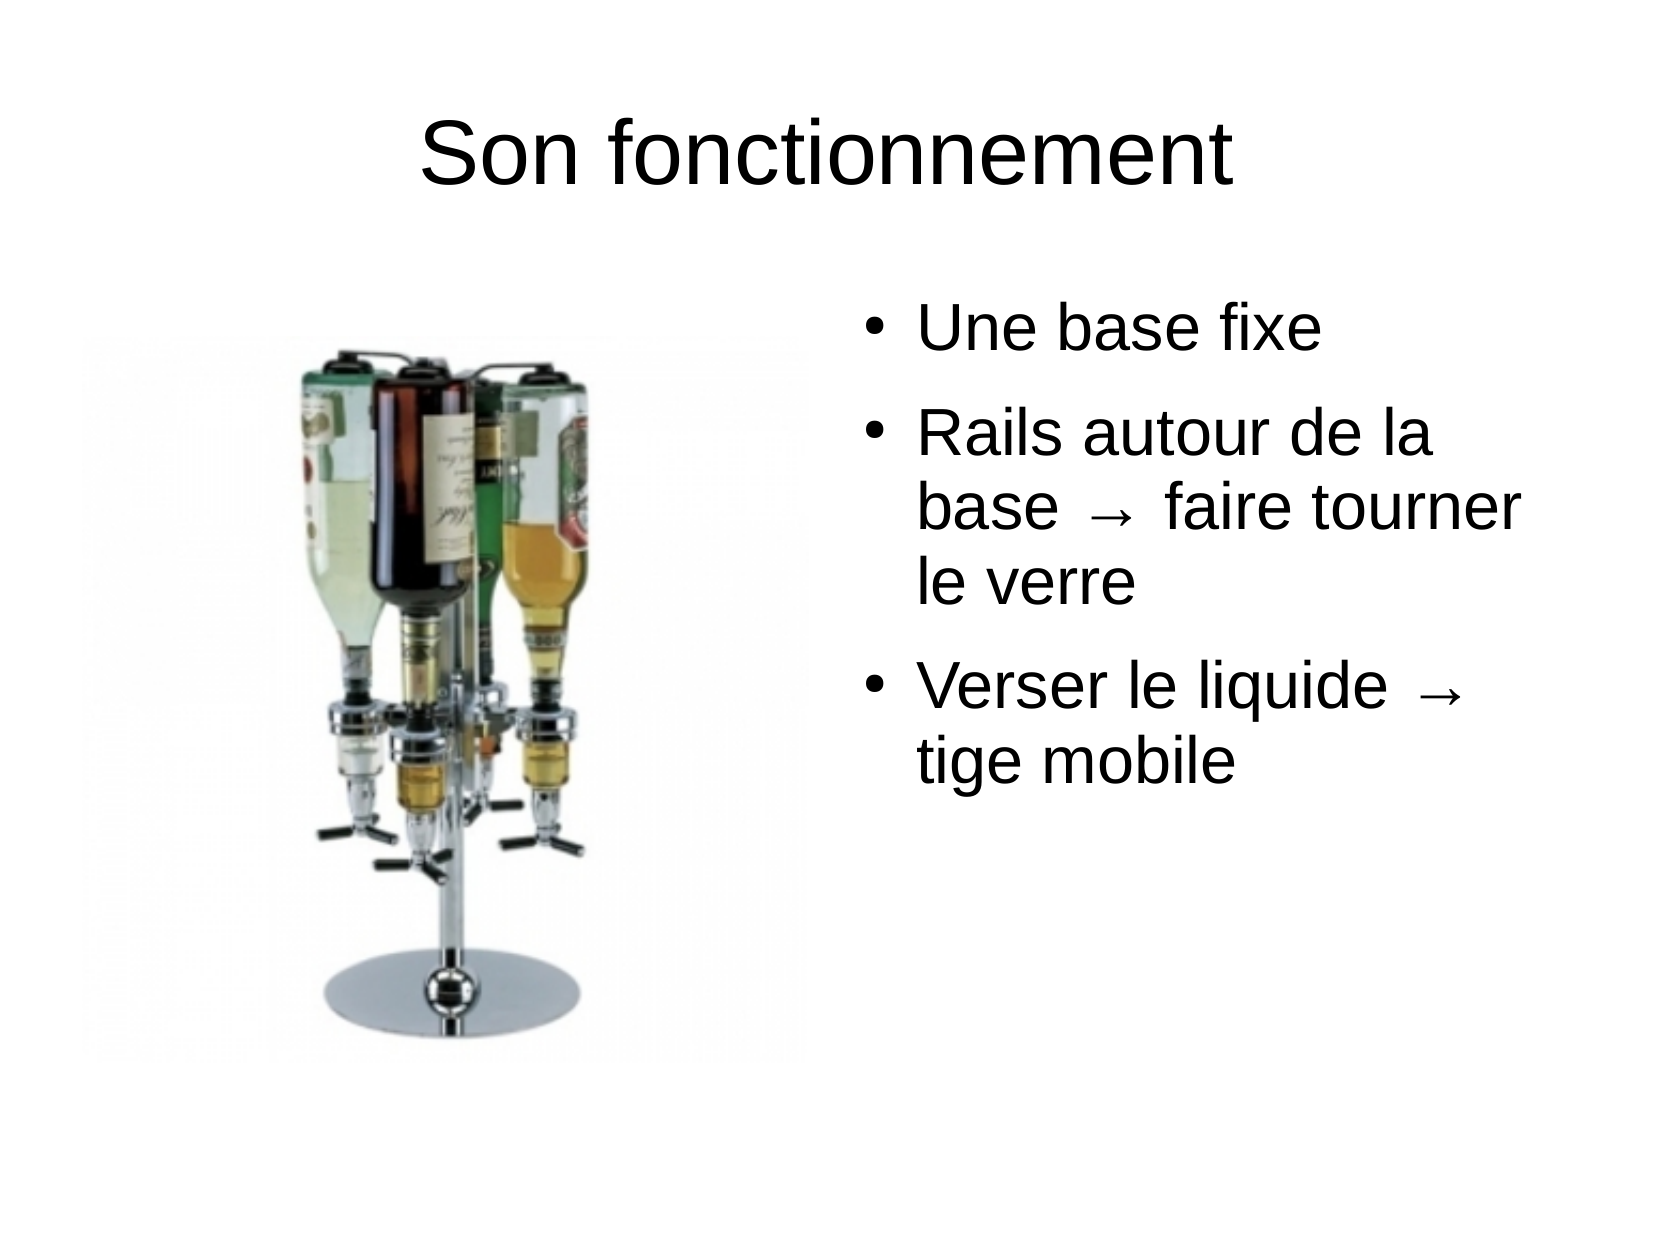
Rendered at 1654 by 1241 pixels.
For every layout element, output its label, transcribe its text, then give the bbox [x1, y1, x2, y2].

title Son fonctionnement [82, 49, 1571, 257]
picture [82, 336, 809, 1063]
list Une base fixe Rails autour de la base → faire tourner le verre Verser le liquide → tige mobile [845, 290, 1572, 1109]
